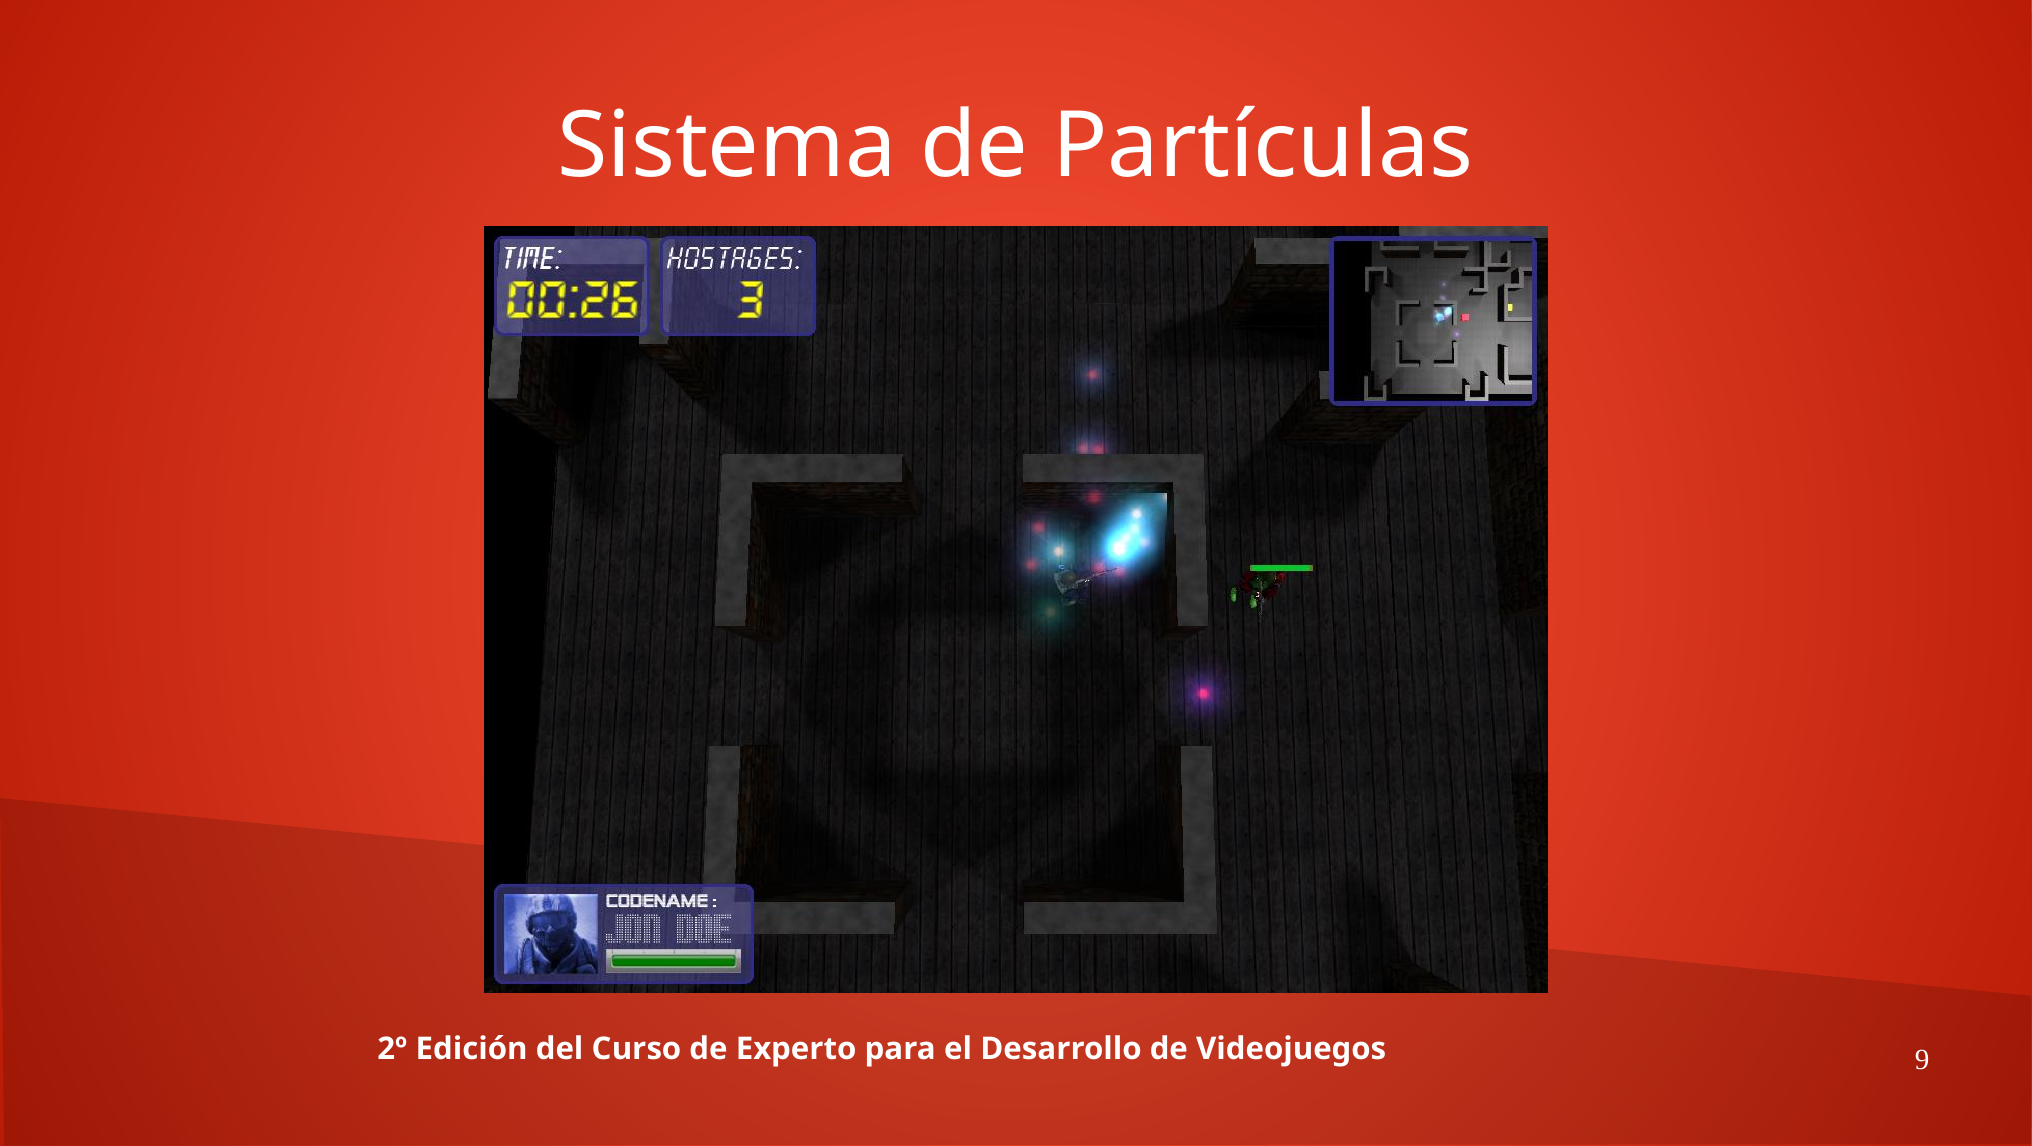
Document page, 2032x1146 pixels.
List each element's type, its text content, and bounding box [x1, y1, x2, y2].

title Sistema de Partículas [101, 45, 1931, 237]
picture [484, 226, 1548, 993]
text_box 2º Edición del Curso de Experto para el Desarrollo de Videojuegos [362, 1018, 1669, 1085]
